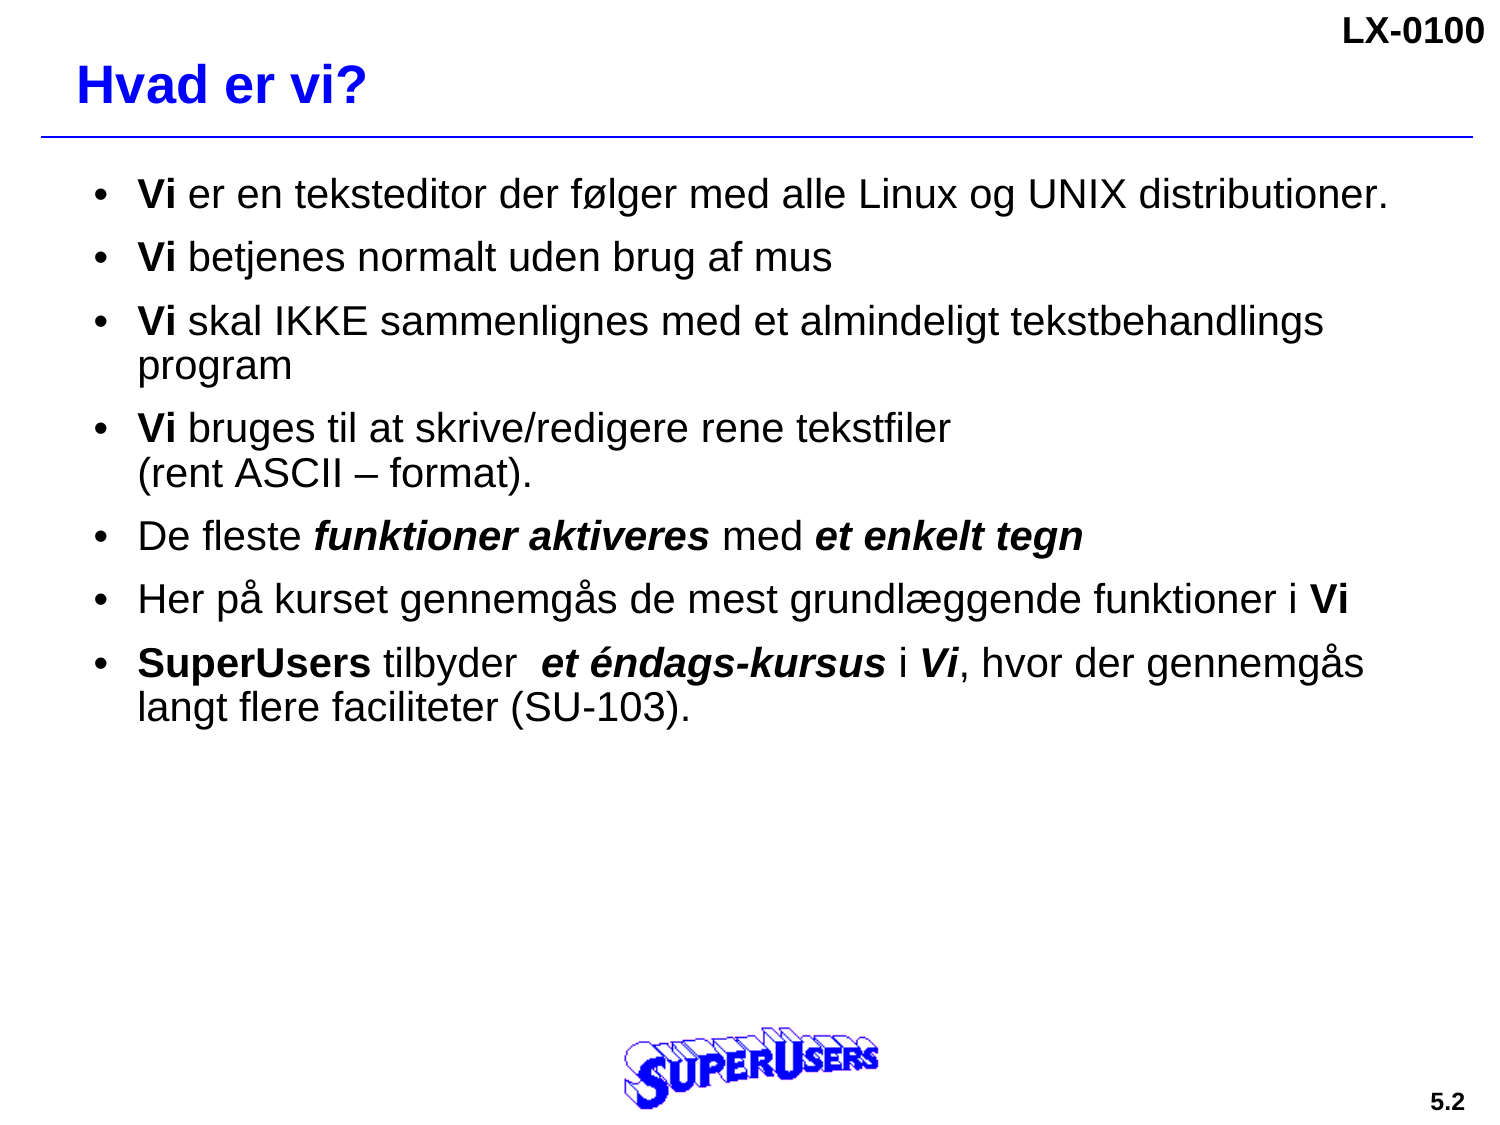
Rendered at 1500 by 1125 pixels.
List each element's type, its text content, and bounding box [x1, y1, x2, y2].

list Vi er en teksteditor der følger med alle Linux og UNIX distributioner. Vi betjenes normalt uden brug af mus Vi skal IKKE sammenlignes med et almindeligt tekstbehandlings program Vi bruges til at skrive/redigere rene tekstfiler (rent ASCII – format). De fleste funktioner aktiveres med et enkelt tegn Her på kurset gennemgås de mest grundlæggende funktioner i Vi SuperUsers tilbyder et éndags-kursus i Vi, hvor der gennemgås langt flere faciliteter (SU-103). [93, 172, 1403, 958]
title Hvad er vi? [76, 39, 1424, 126]
picture [620, 1023, 880, 1111]
